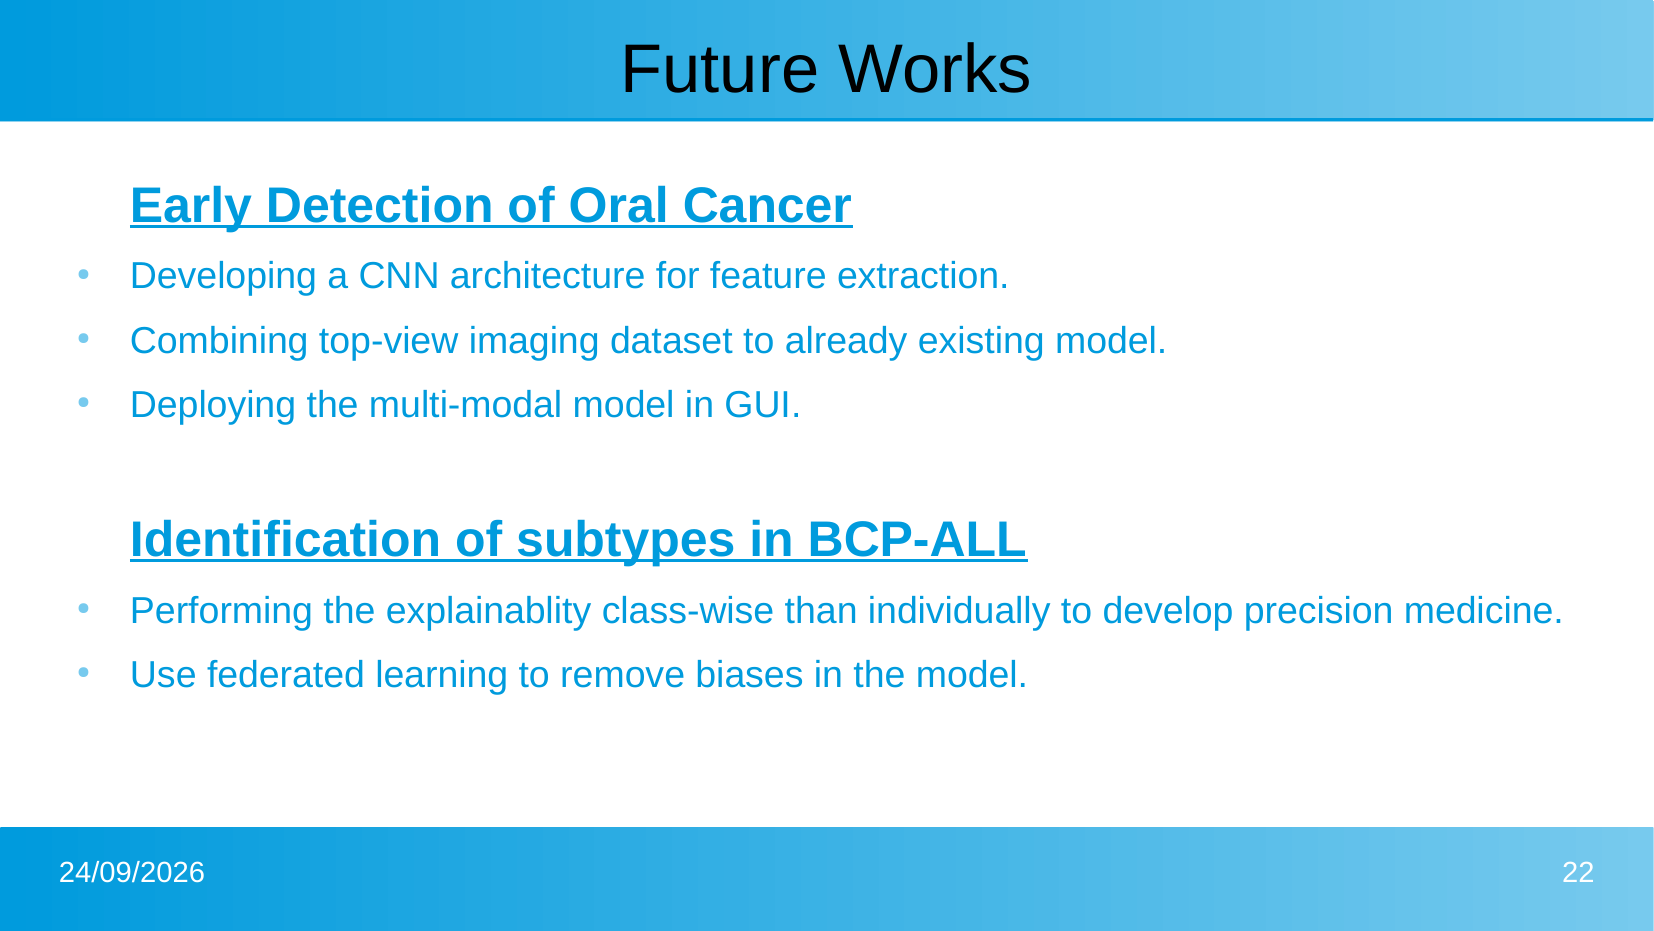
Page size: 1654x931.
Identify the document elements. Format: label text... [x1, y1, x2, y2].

title Future Works [59, 29, 1595, 108]
list Early Detection of Oral Cancer Developing a CNN architecture for feature extraction. Combining top-view imaging dataset to already existing model. Deploying the multi-modal model in GUI. Identification of subtypes in BCP-ALL Performing the explainablity class-wise than individually to develop precision medicine. Use federated learning to remove biases in the model. [59, 177, 1595, 768]
